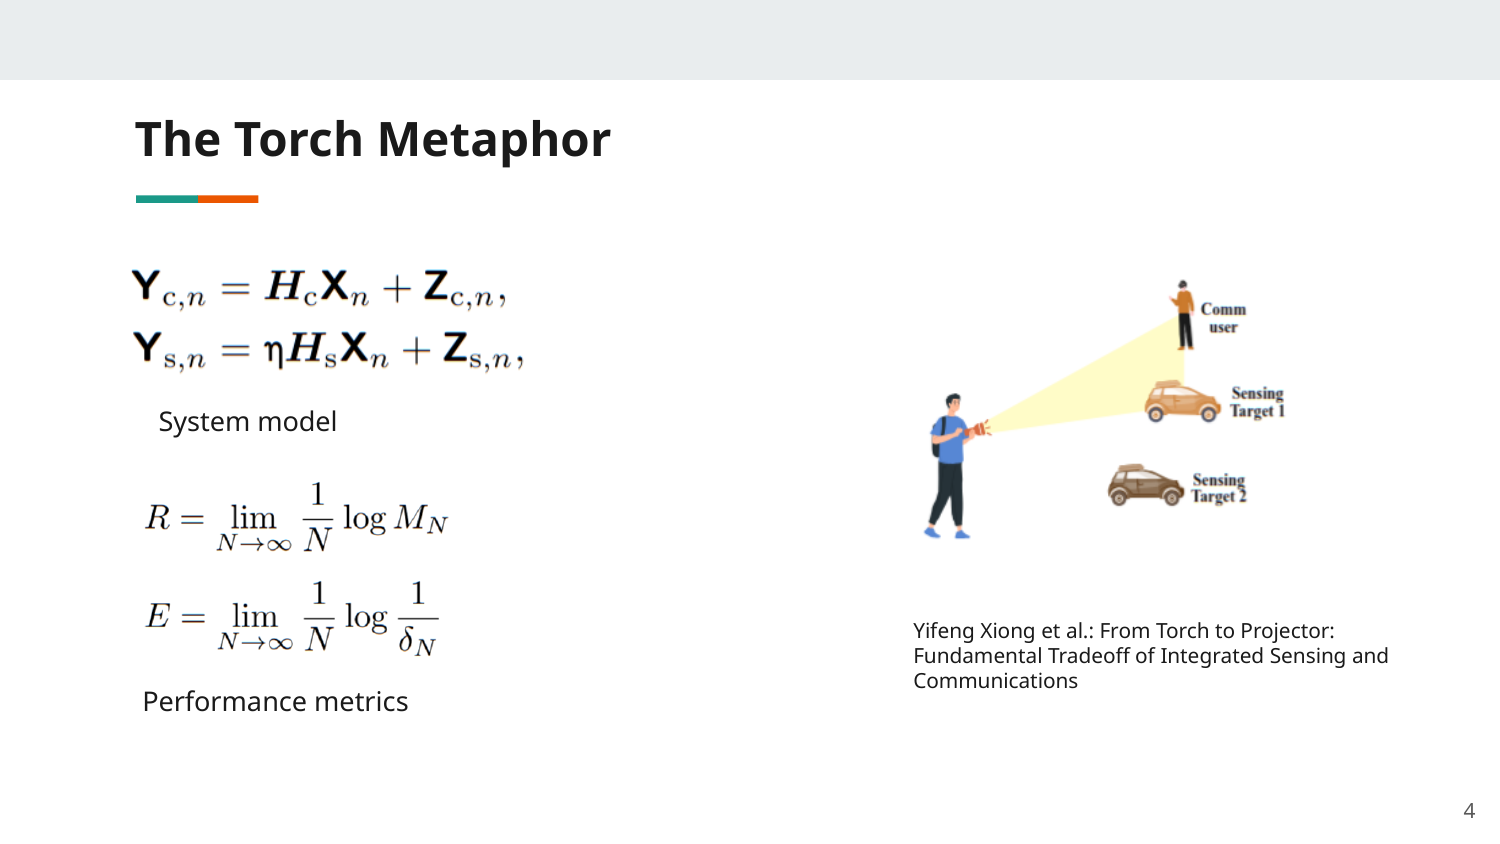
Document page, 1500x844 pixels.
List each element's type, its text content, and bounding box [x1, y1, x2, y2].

picture [706, 227, 1500, 575]
picture [72, 246, 575, 398]
title The Torch Metaphor [119, 93, 1381, 182]
picture [119, 471, 452, 675]
text_box Performance metrics [127, 669, 537, 735]
text_box Yifeng Xiong et al.: From Torch to Projector: Fundamental Tradeoff of Integrated Sensing and Communications [898, 603, 1449, 710]
slide_number <number> [1400, 779, 1491, 844]
text_box System model [143, 389, 553, 455]
